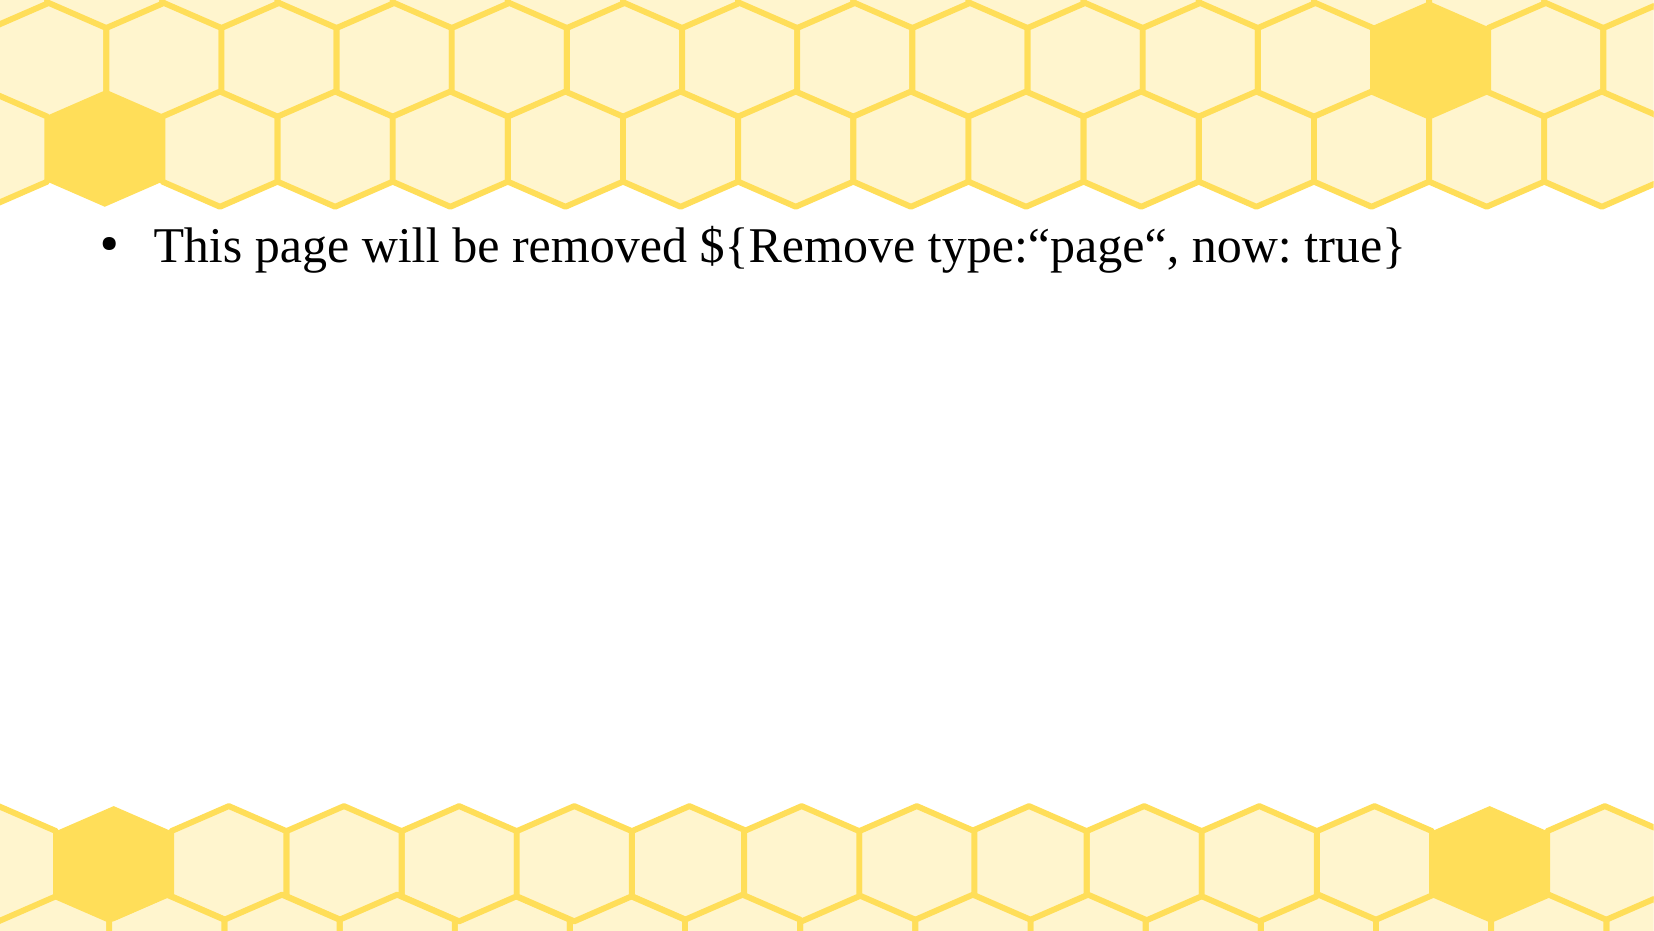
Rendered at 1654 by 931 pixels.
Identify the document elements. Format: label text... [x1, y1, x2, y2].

list This page will be removed ${Remove type:“page“, now: true} [82, 217, 1571, 758]
